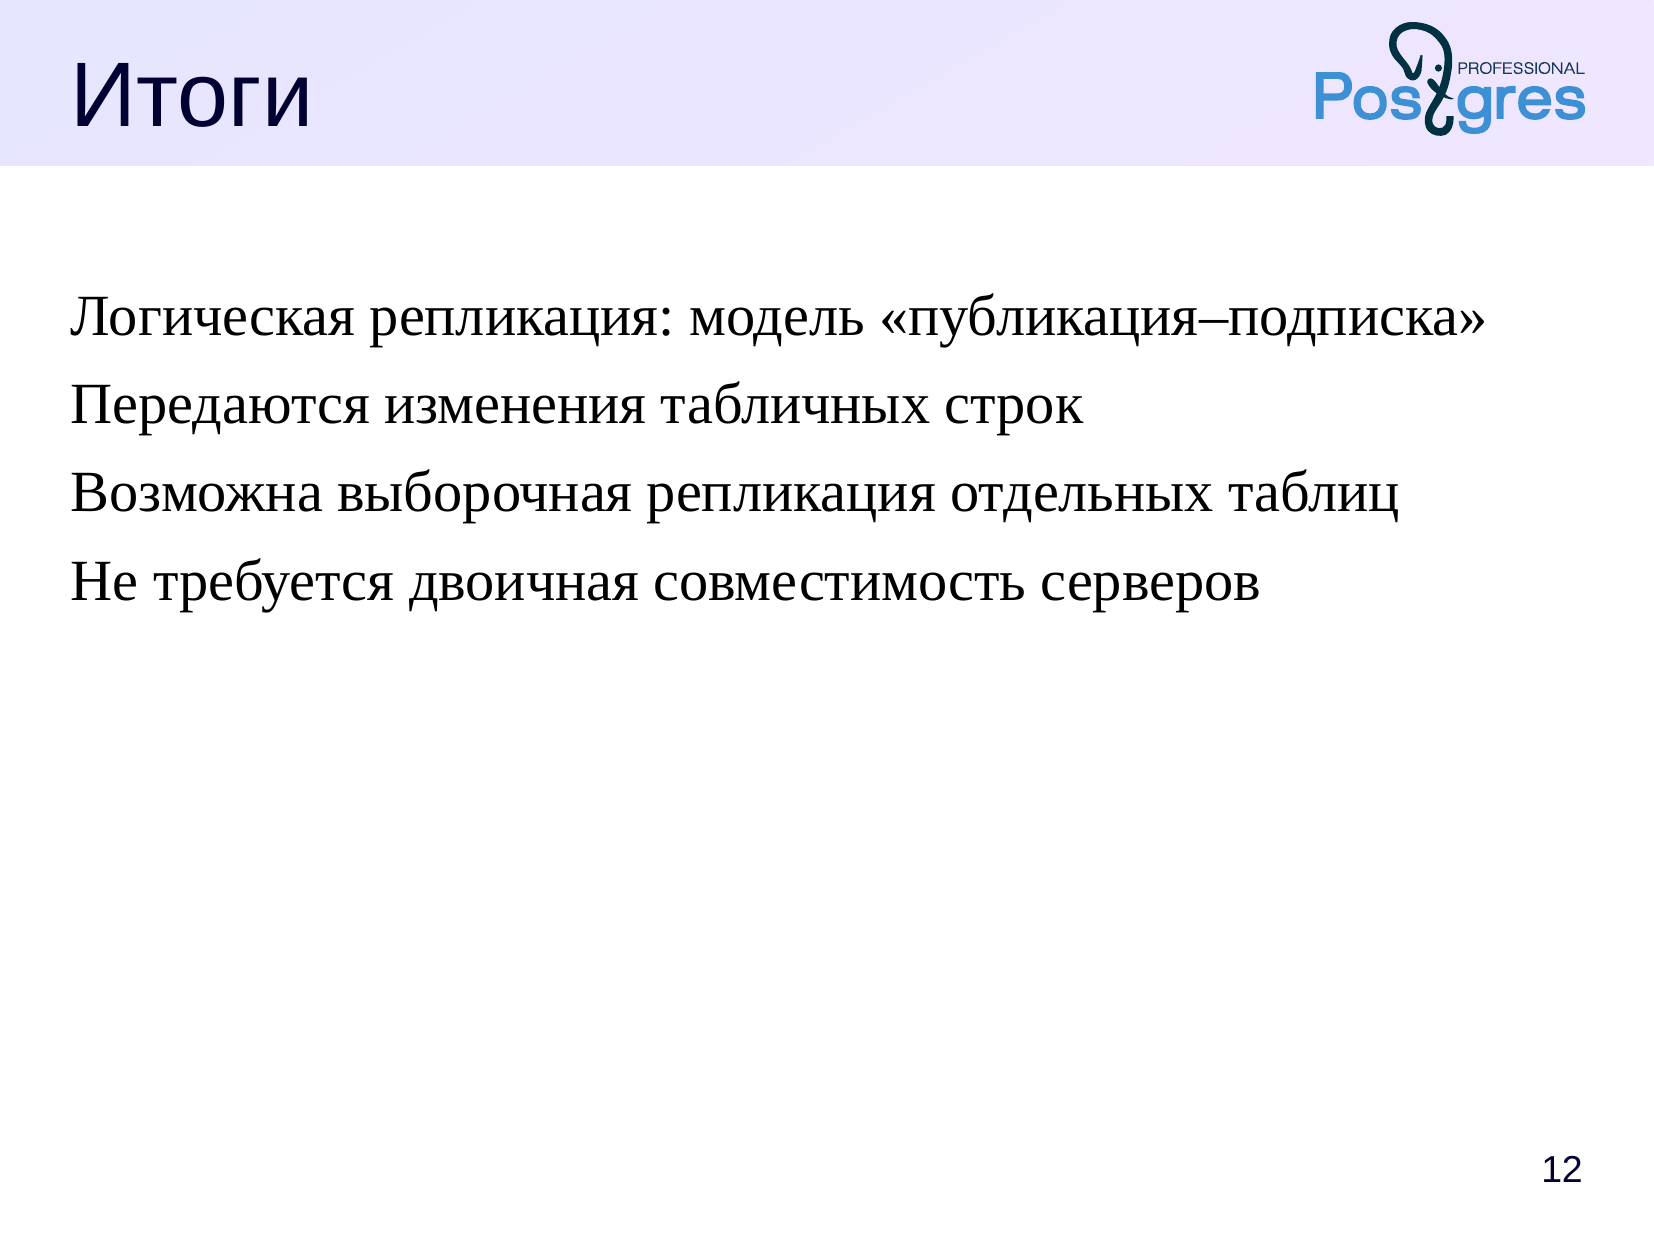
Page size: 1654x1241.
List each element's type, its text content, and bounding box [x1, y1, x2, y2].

title Итоги [70, 43, 1241, 147]
list Логическая репликация: модель «публикация–подписка» Передаются изменения табличных строк Возможна выборочная репликация отдельных таблиц Не требуется двоичная совместимость серверов [70, 283, 1583, 1134]
